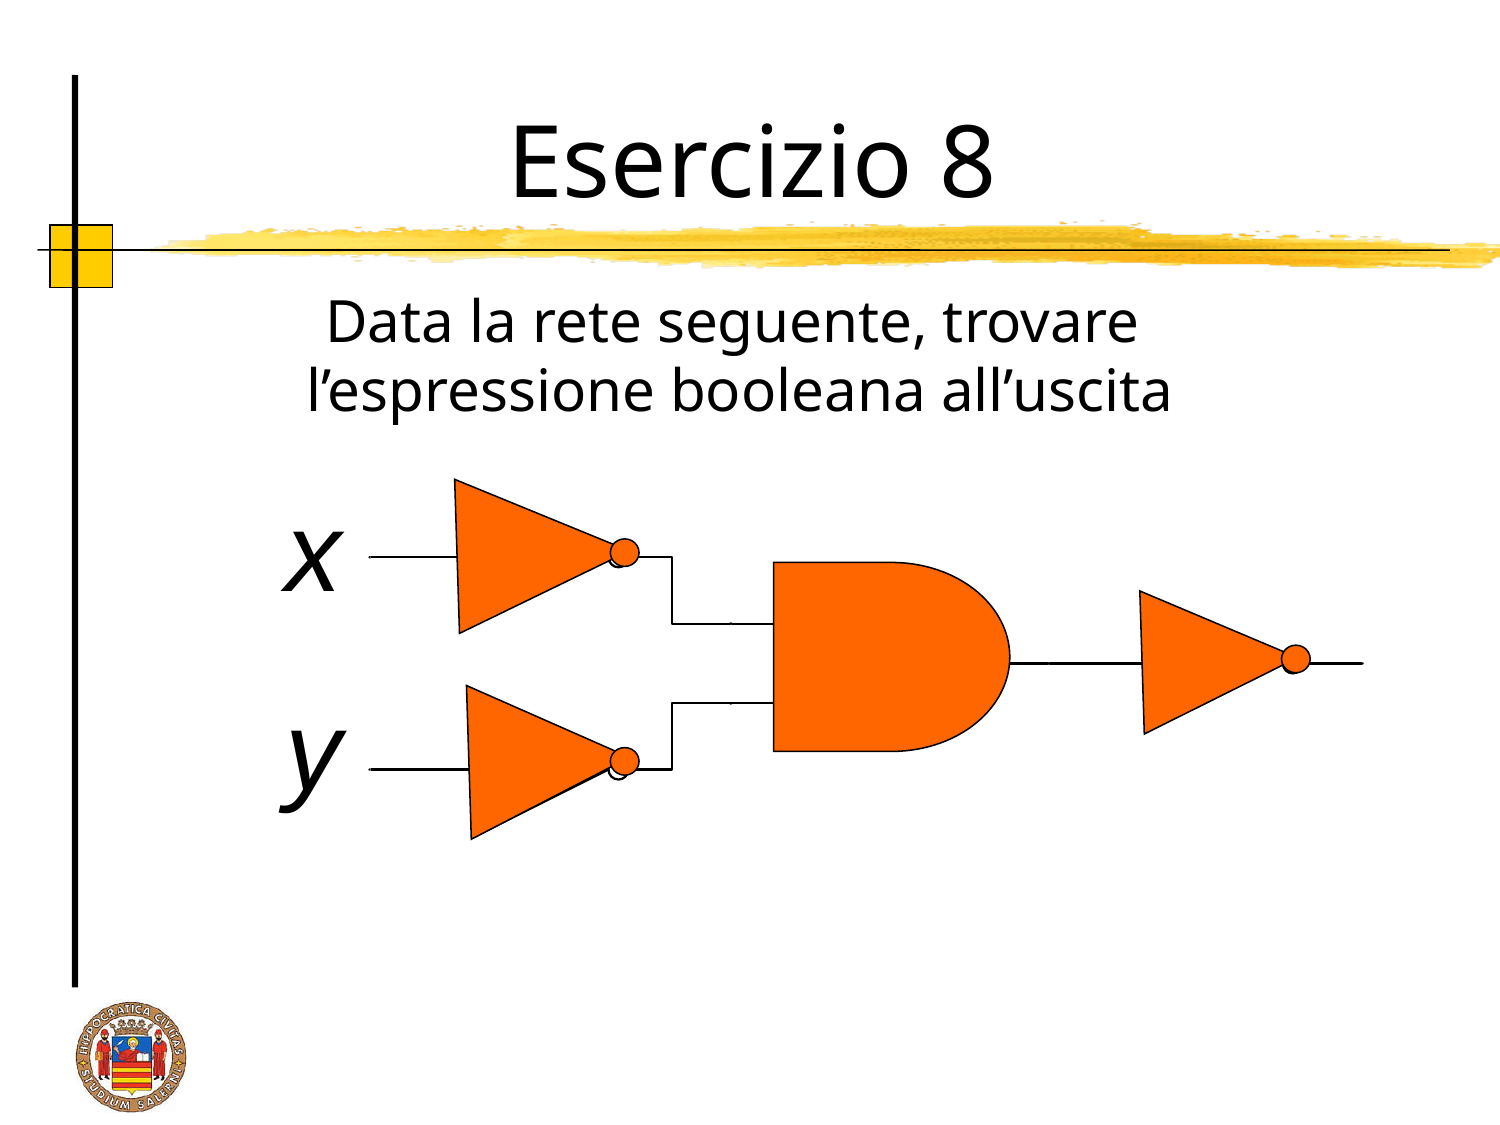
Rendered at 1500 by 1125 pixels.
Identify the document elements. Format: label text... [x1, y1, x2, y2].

text_box [1139, 590, 1311, 734]
chart [275, 462, 1375, 848]
text_box [466, 685, 640, 840]
title Esercizio 8 [66, 37, 1438, 225]
picture [150, 215, 1500, 279]
text_box [773, 562, 1010, 752]
picture [75, 999, 187, 1113]
text_box [455, 502, 640, 634]
text_box Data la rete seguente, trovare l’espressione booleana all’uscita [291, 276, 1188, 502]
